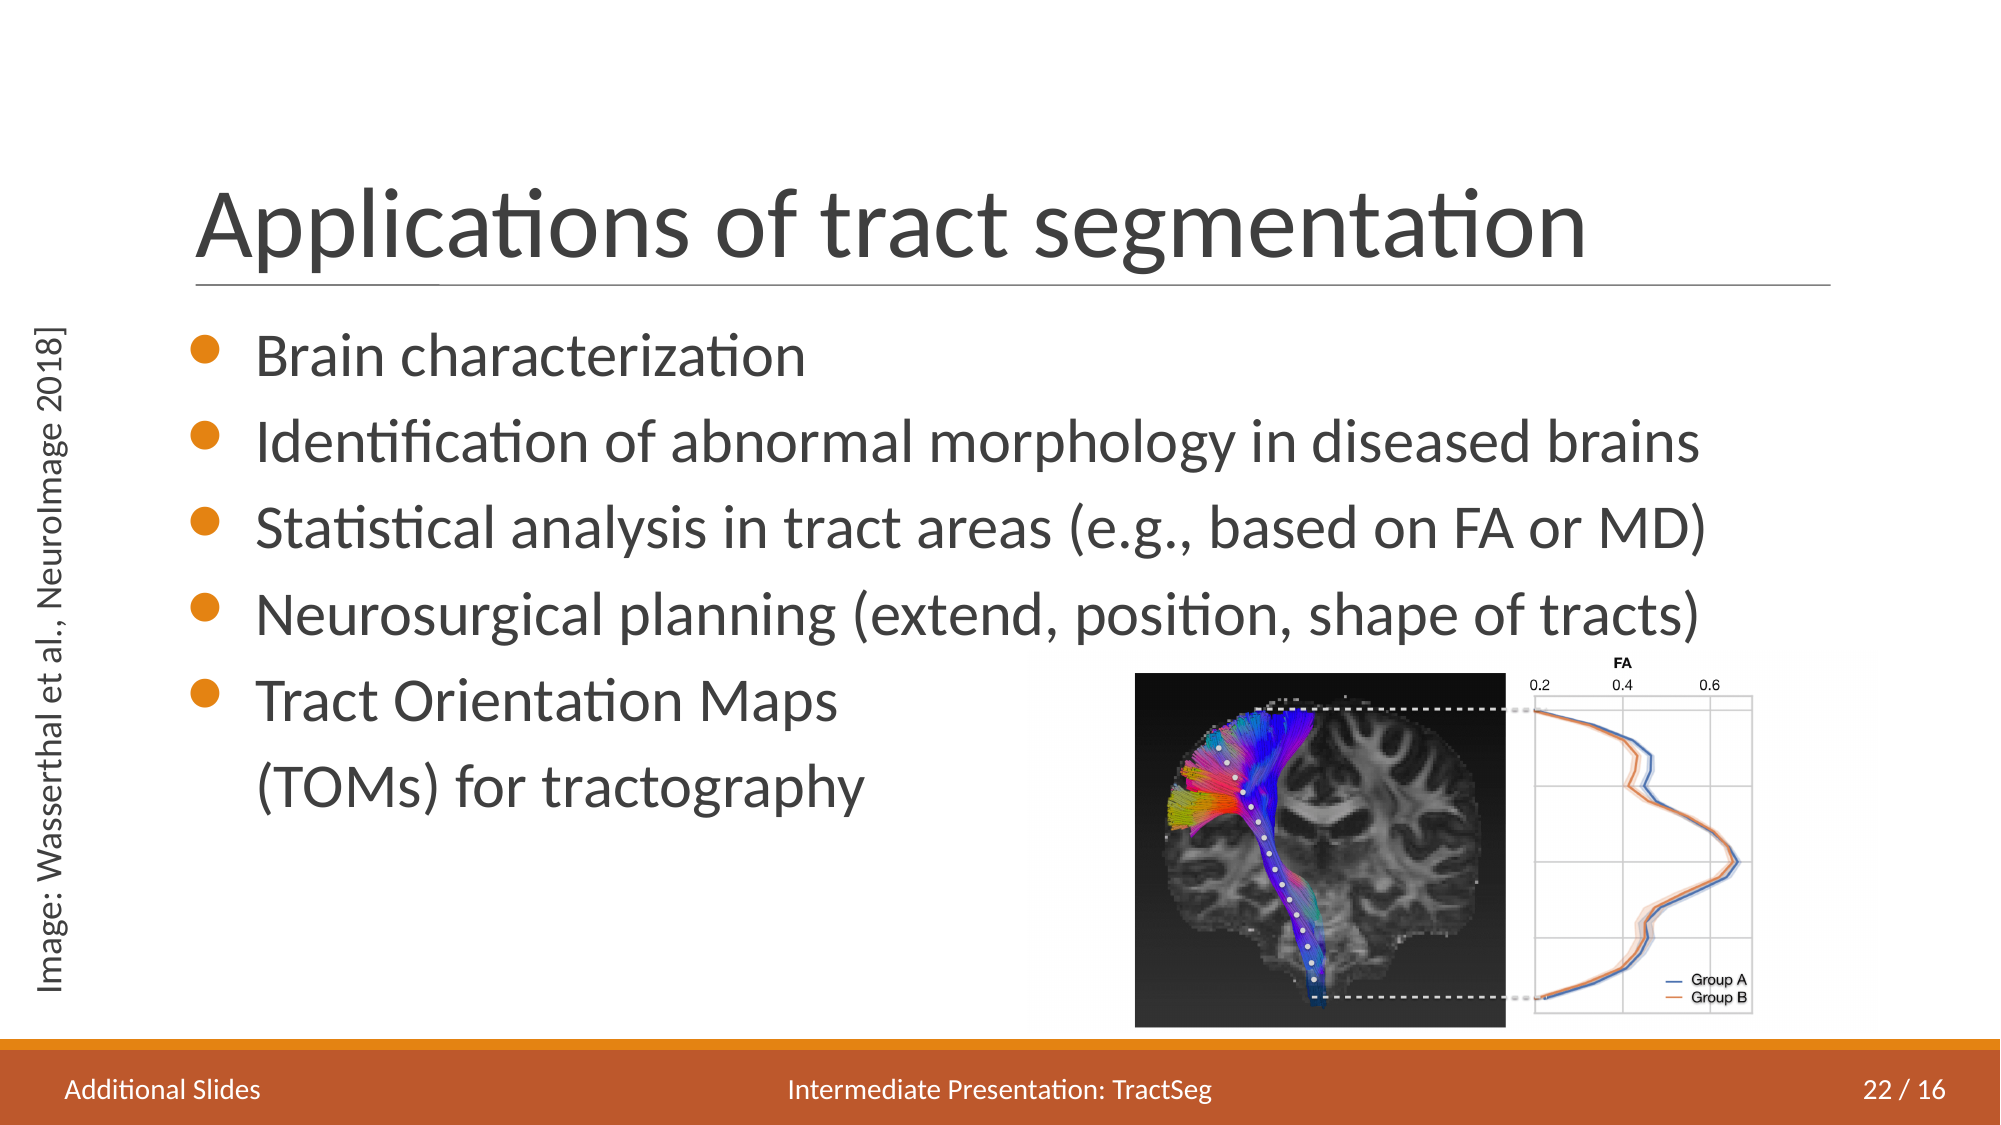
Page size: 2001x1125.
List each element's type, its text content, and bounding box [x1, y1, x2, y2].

list Brain characterization Identification of abnormal morphology in diseased brains Statistical analysis in tract areas (e.g., based on FA or MD) Neurosurgical planning (extend, position, shape of tracts) Tract Orientation Maps (TOMs) for tractography [180, 302, 1830, 941]
text_box Image: Wasserthal et al., NeuroImage 2018] [8, 285, 84, 1036]
title Applications of tract segmentation [180, 47, 1830, 285]
picture [1027, 650, 1878, 1033]
slide_number 1 / 16 [1741, 753, 1962, 1125]
slide_number Intermediate Presentation: TractSeg [552, 753, 1448, 1125]
slide_number Additional Slides [49, 753, 356, 1125]
